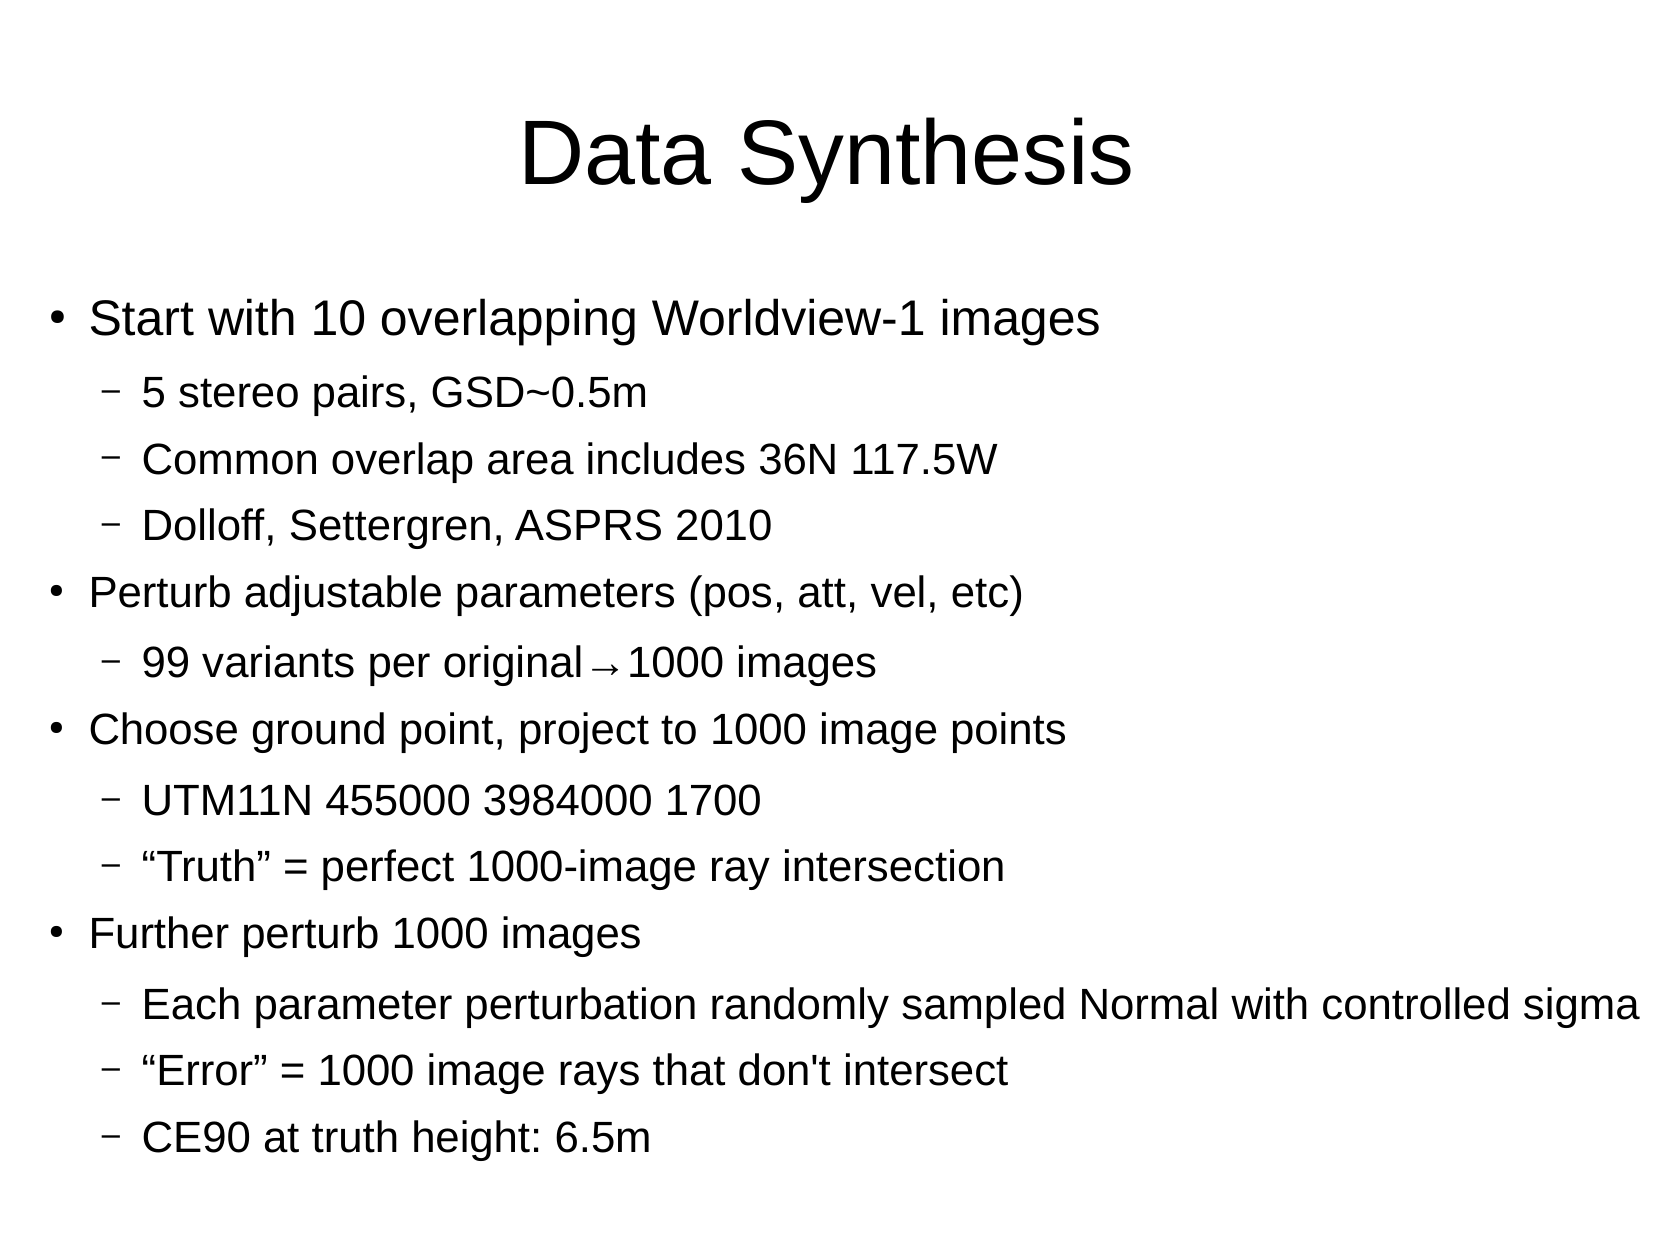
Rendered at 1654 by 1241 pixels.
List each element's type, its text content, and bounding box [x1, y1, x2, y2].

list Start with 10 overlapping Worldview-1 images 5 stereo pairs, GSD~0.5m Common overlap area includes 36N 117.5W Dolloff, Settergren, ASPRS 2010 Perturb adjustable parameters (pos, att, vel, etc) 99 variants per original→1000 images Choose ground point, project to 1000 image points UTM11N 455000 3984000 1700 “Truth” = perfect 1000-image ray intersection Further perturb 1000 images Each parameter perturbation randomly sampled Normal with controlled sigma “Error” = 1000 image rays that don't intersect CE90 at truth height: 6.5m [35, 290, 1646, 1180]
title Data Synthesis [82, 49, 1571, 257]
